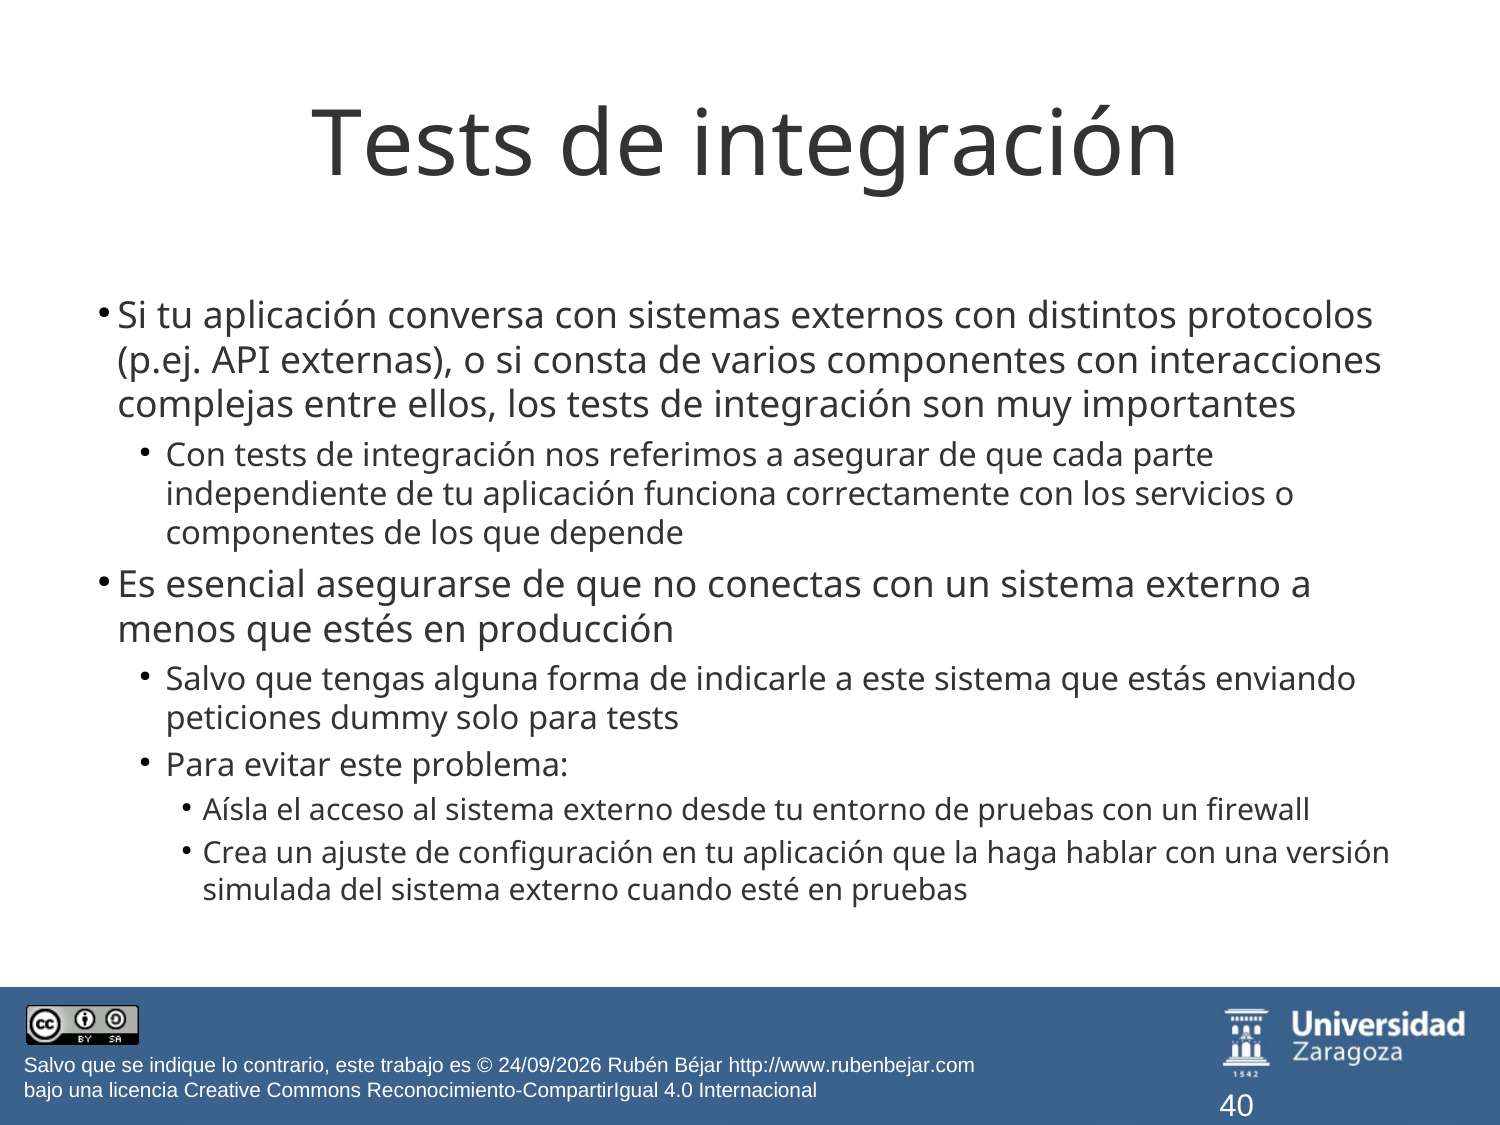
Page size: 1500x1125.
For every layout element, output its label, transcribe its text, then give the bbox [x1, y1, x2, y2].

list Si tu aplicación conversa con sistemas externos con distintos protocolos (p.ej. API externas), o si consta de varios componentes con interacciones complejas entre ellos, los tests de integración son muy importantes Con tests de integración nos referimos a asegurar de que cada parte independiente de tu aplicación funciona correctamente con los servicios o componentes de los que depende Es esencial asegurarse de que no conectas con un sistema externo a menos que estés en producción Salvo que tengas alguna forma de indicarle a este sistema que estás enviando peticiones dummy solo para tests Para evitar este problema: Aísla el acceso al sistema externo desde tu entorno de pruebas con un firewall Crea un ajuste de configuración en tu aplicación que la haga hablar con una versión simulada del sistema externo cuando esté en pruebas [82, 283, 1418, 957]
picture [0, 987, 1500, 1125]
title Tests de integración [74, 20, 1420, 257]
